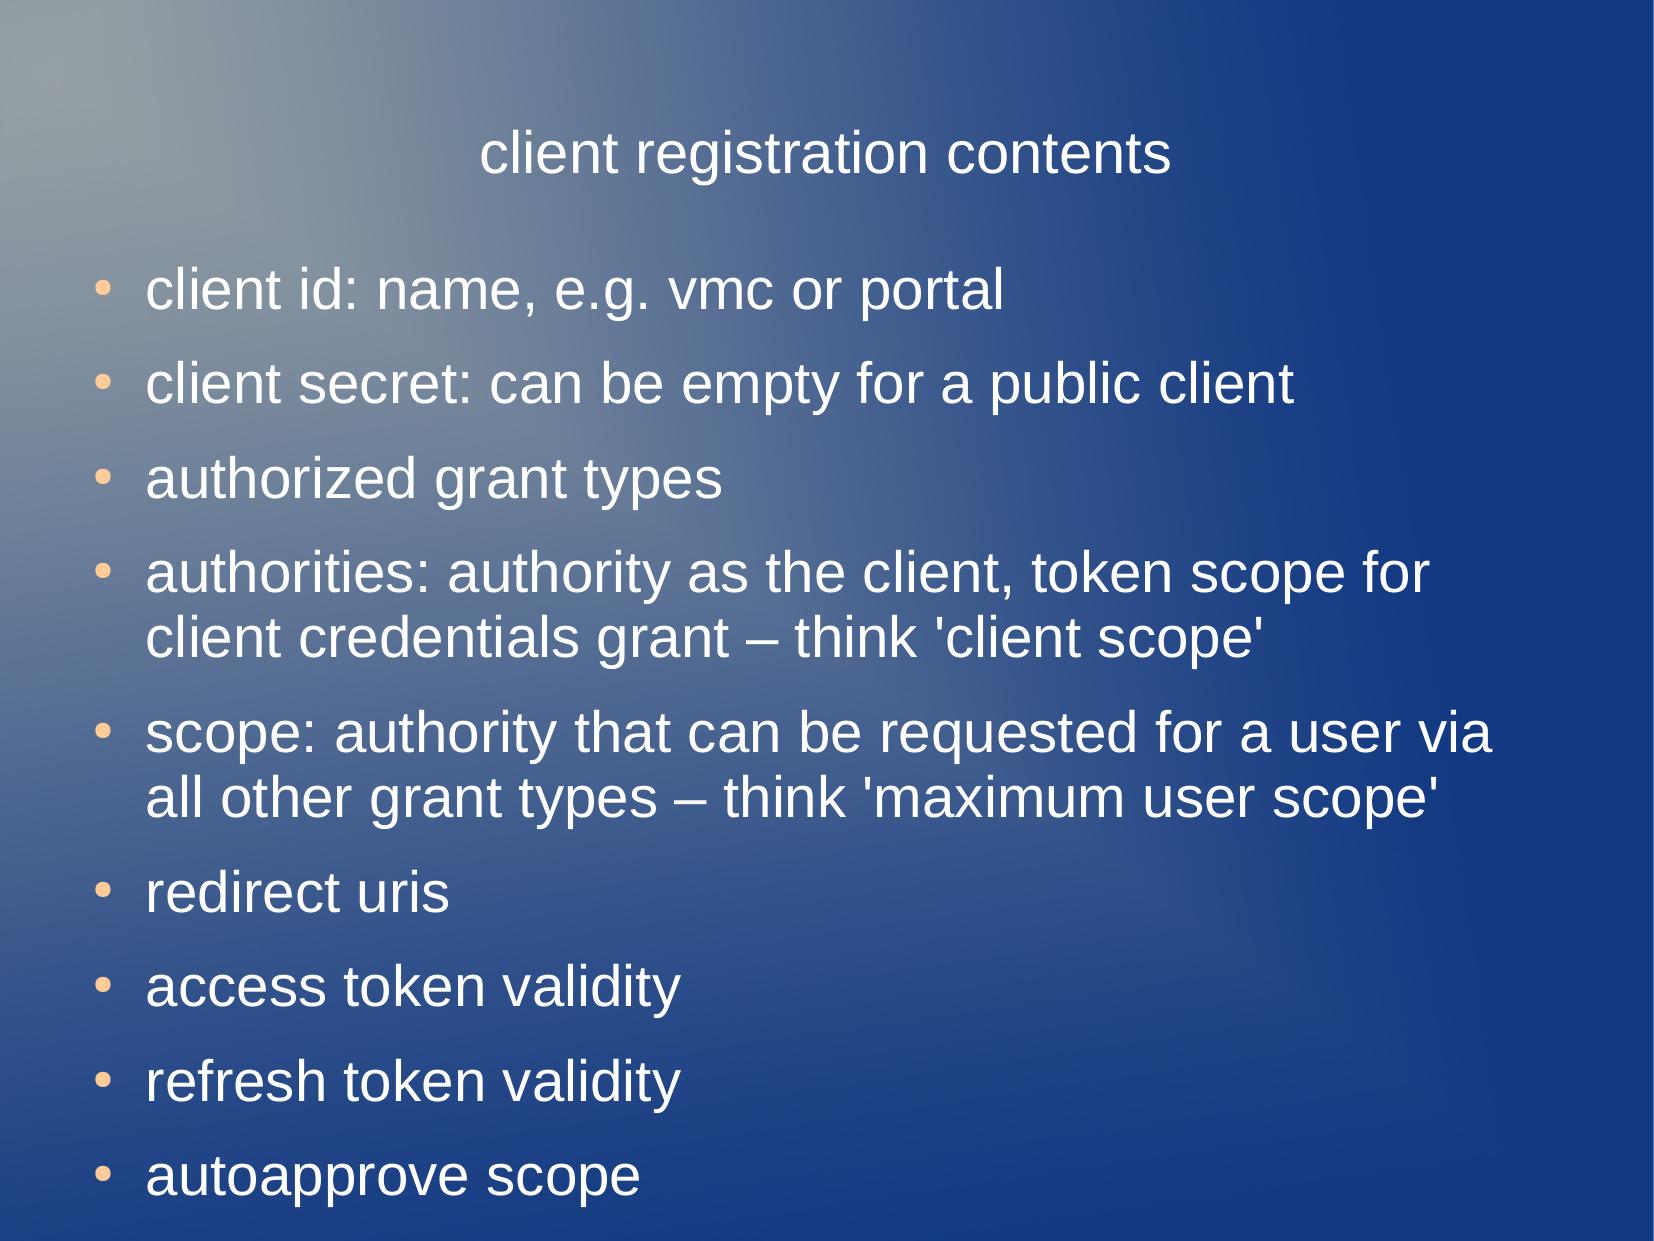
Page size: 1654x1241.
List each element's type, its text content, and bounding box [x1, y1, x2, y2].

title client registration contents [82, 49, 1571, 257]
picture [0, 0, 1654, 1241]
list client id: name, e.g. vmc or portal client secret: can be empty for a public client authorized grant types authorities: authority as the client, token scope for client credentials grant – think 'client scope' scope: authority that can be requested for a user via all other grant types – think 'maximum user scope' redirect uris access token validity refresh token validity autoapprove scope [75, 256, 1564, 1208]
